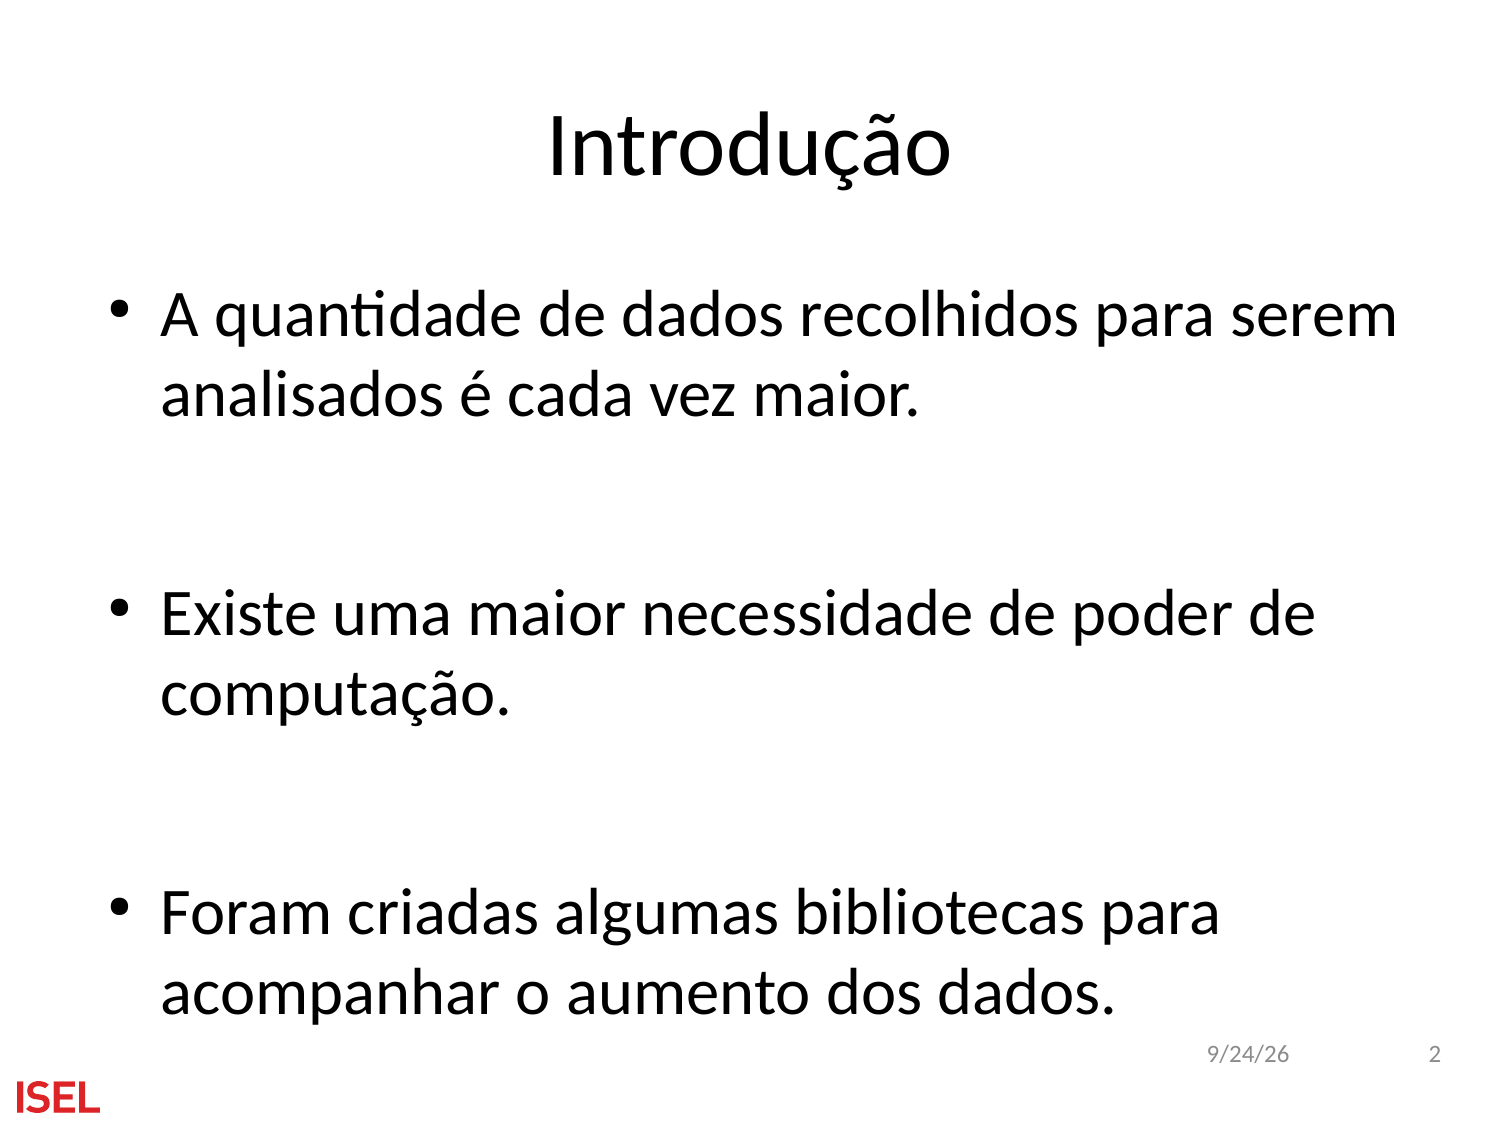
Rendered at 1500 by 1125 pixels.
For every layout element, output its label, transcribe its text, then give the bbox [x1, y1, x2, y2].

slide_number 9/29/14 [1191, 1033, 1340, 1071]
slide_number <número> [1347, 1033, 1457, 1071]
list A quantidade de dados recolhidos para serem analisados é cada vez maior. Existe uma maior necessidade de poder de computação. Foram criadas algumas bibliotecas para acompanhar o aumento dos dados. [75, 262, 1425, 1005]
title Introdução [75, 45, 1425, 233]
picture [17, 1081, 100, 1113]
